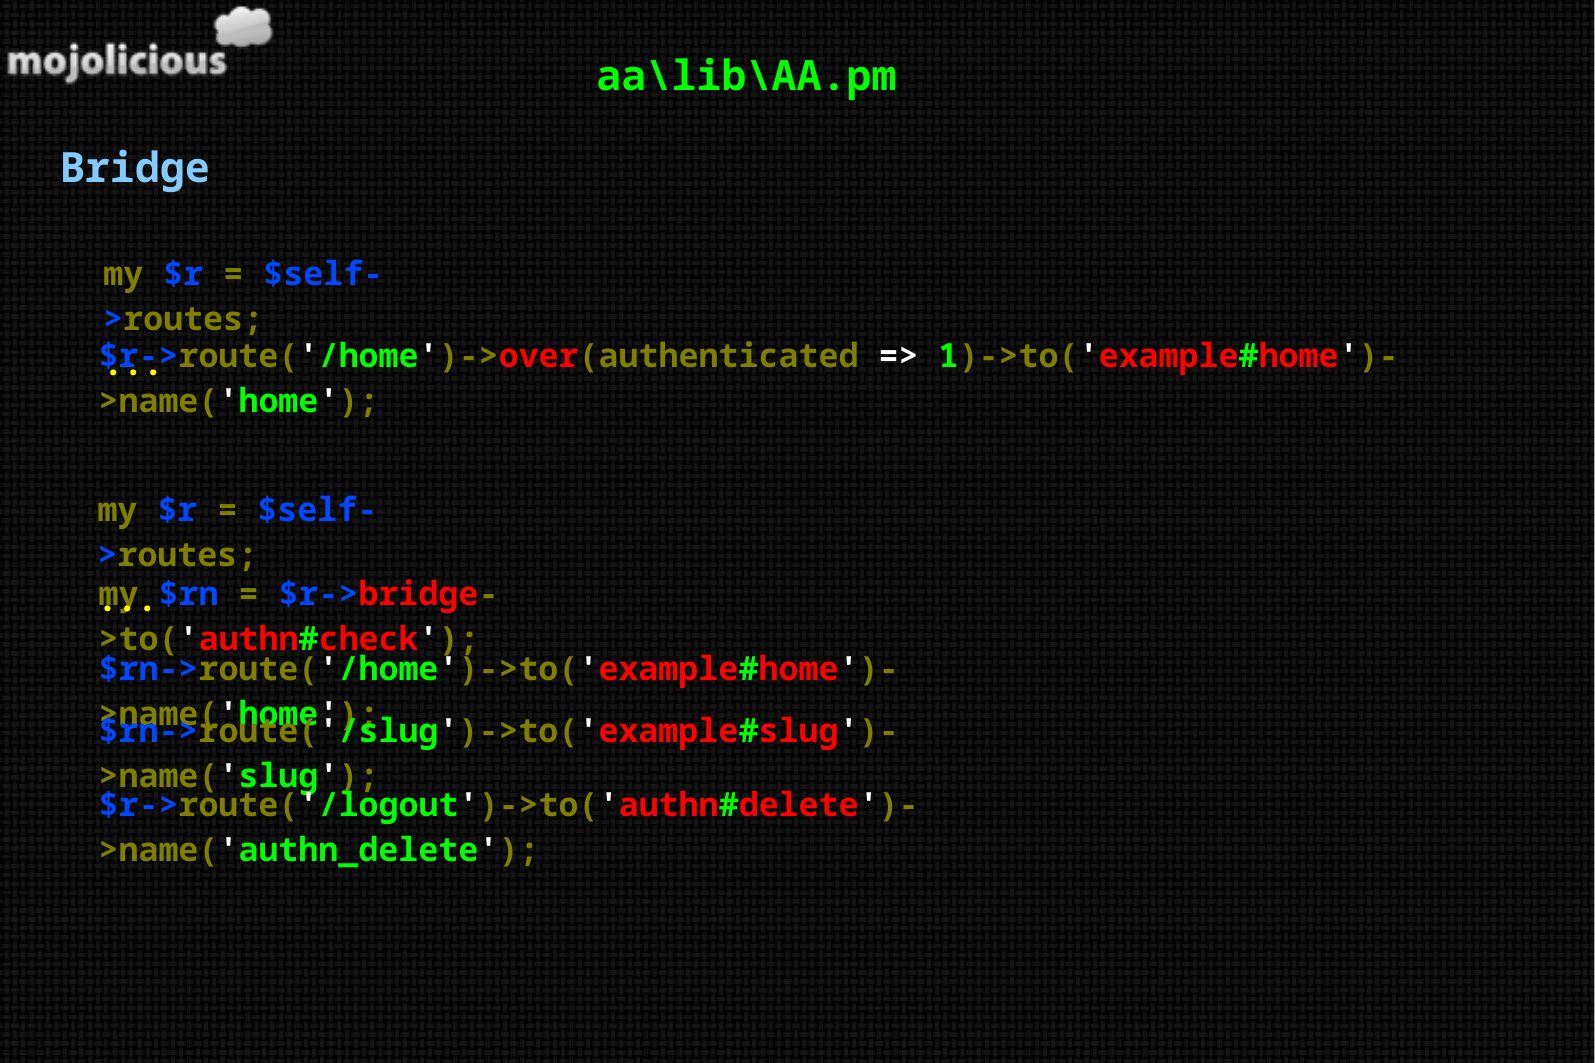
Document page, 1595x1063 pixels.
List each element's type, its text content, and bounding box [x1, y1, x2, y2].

text_box aa\lib\AA.pm [556, 38, 991, 103]
text_box $rn->route('/slug')->to('example#slug')->name('slug'); [83, 699, 1099, 753]
text_box $rn->route('/home')->to('example#home')->name('home'); [83, 637, 1147, 692]
text_box Bridge [45, 129, 213, 194]
text_box my $rn = $r->bridge->to('authn#check'); [83, 562, 886, 626]
text_box my $r = $self->routes; ... [88, 242, 520, 335]
picture [0, 0, 1595, 1063]
text_box my $r = $self->routes; ... [82, 478, 514, 571]
text_box $r->route('/home')->over(authenticated => 1)->to('example#home')->name('home'); [83, 324, 1556, 379]
text_box $r->route('/logout')->to('authn#delete')->name('authn_delete'); [83, 773, 1295, 827]
